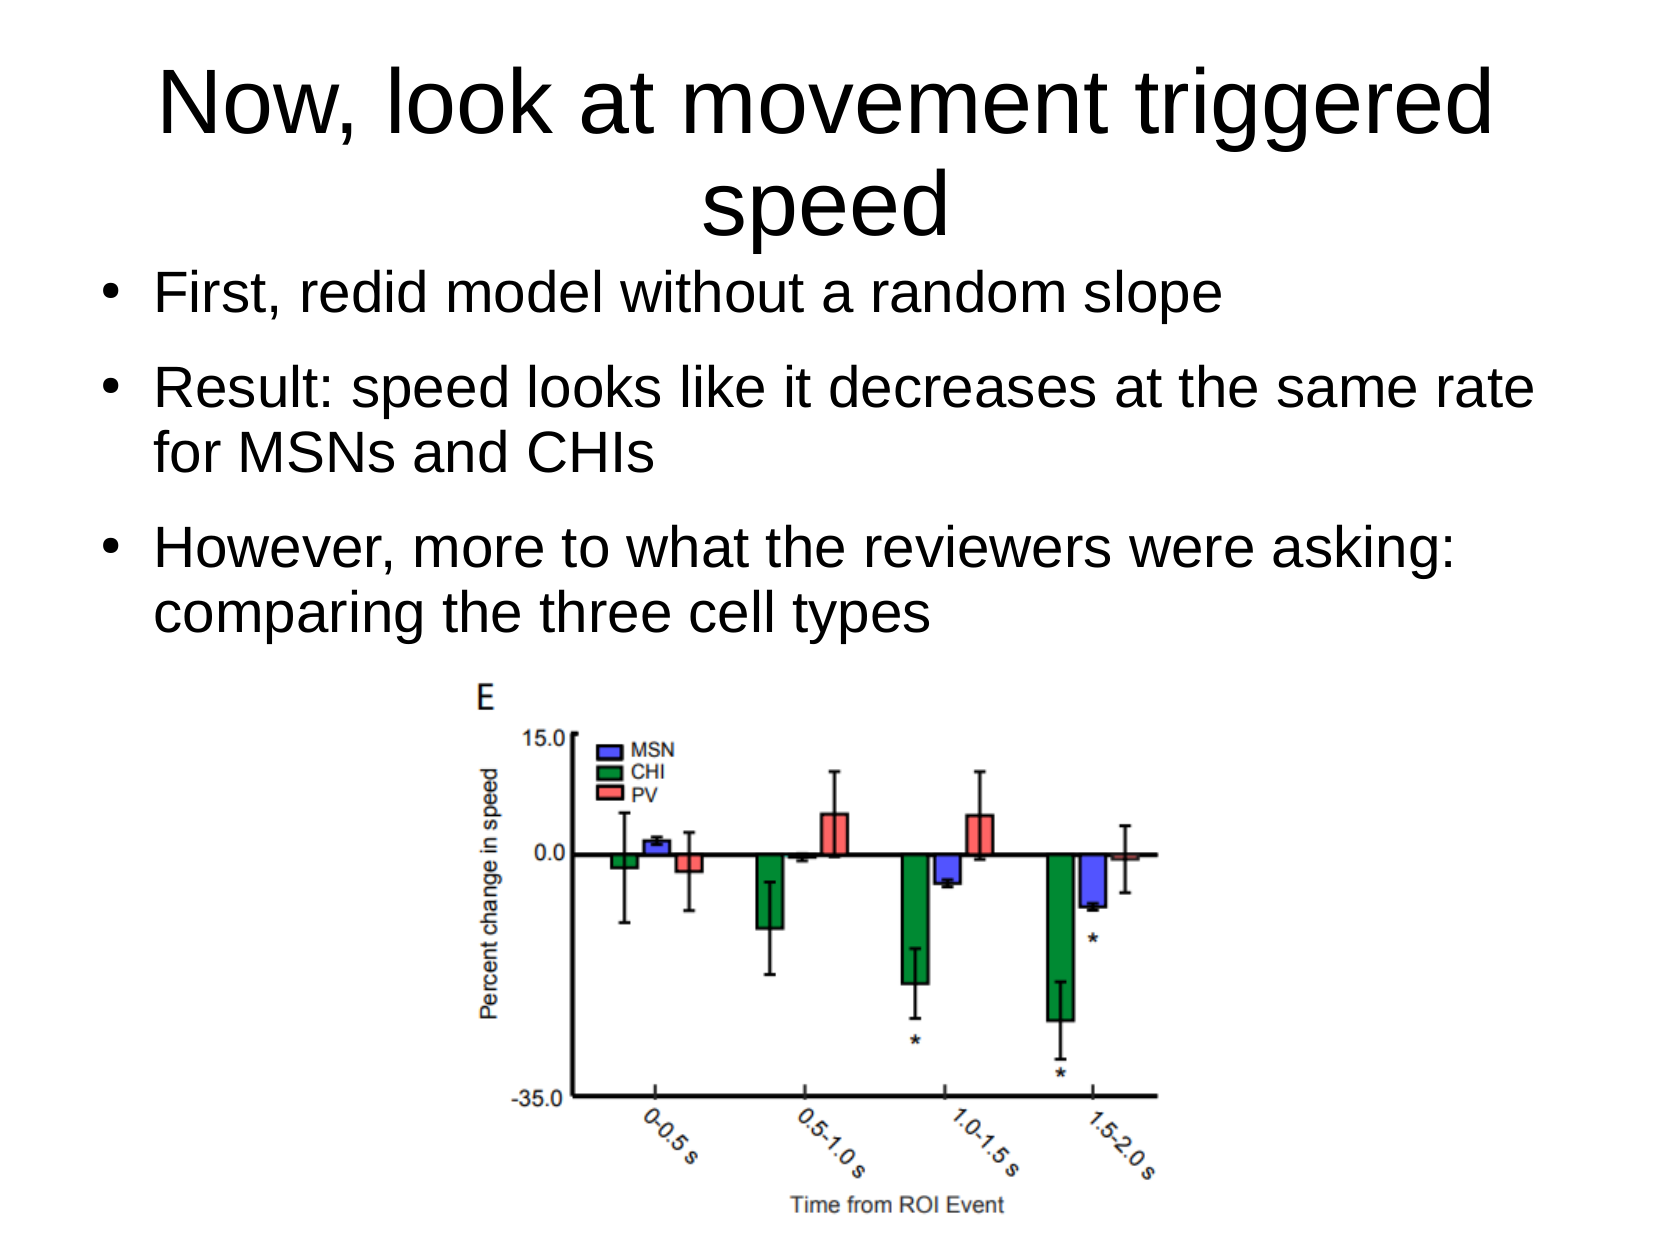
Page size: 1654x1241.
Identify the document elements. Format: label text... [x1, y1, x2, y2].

title Now, look at movement triggered speed [82, 49, 1571, 257]
list First, redid model without a random slope Result: speed looks like it decreases at the same rate for MSNs and CHIs However, more to what the reviewers were asking: comparing the three cell types [82, 260, 1546, 691]
picture [465, 674, 1198, 1227]
